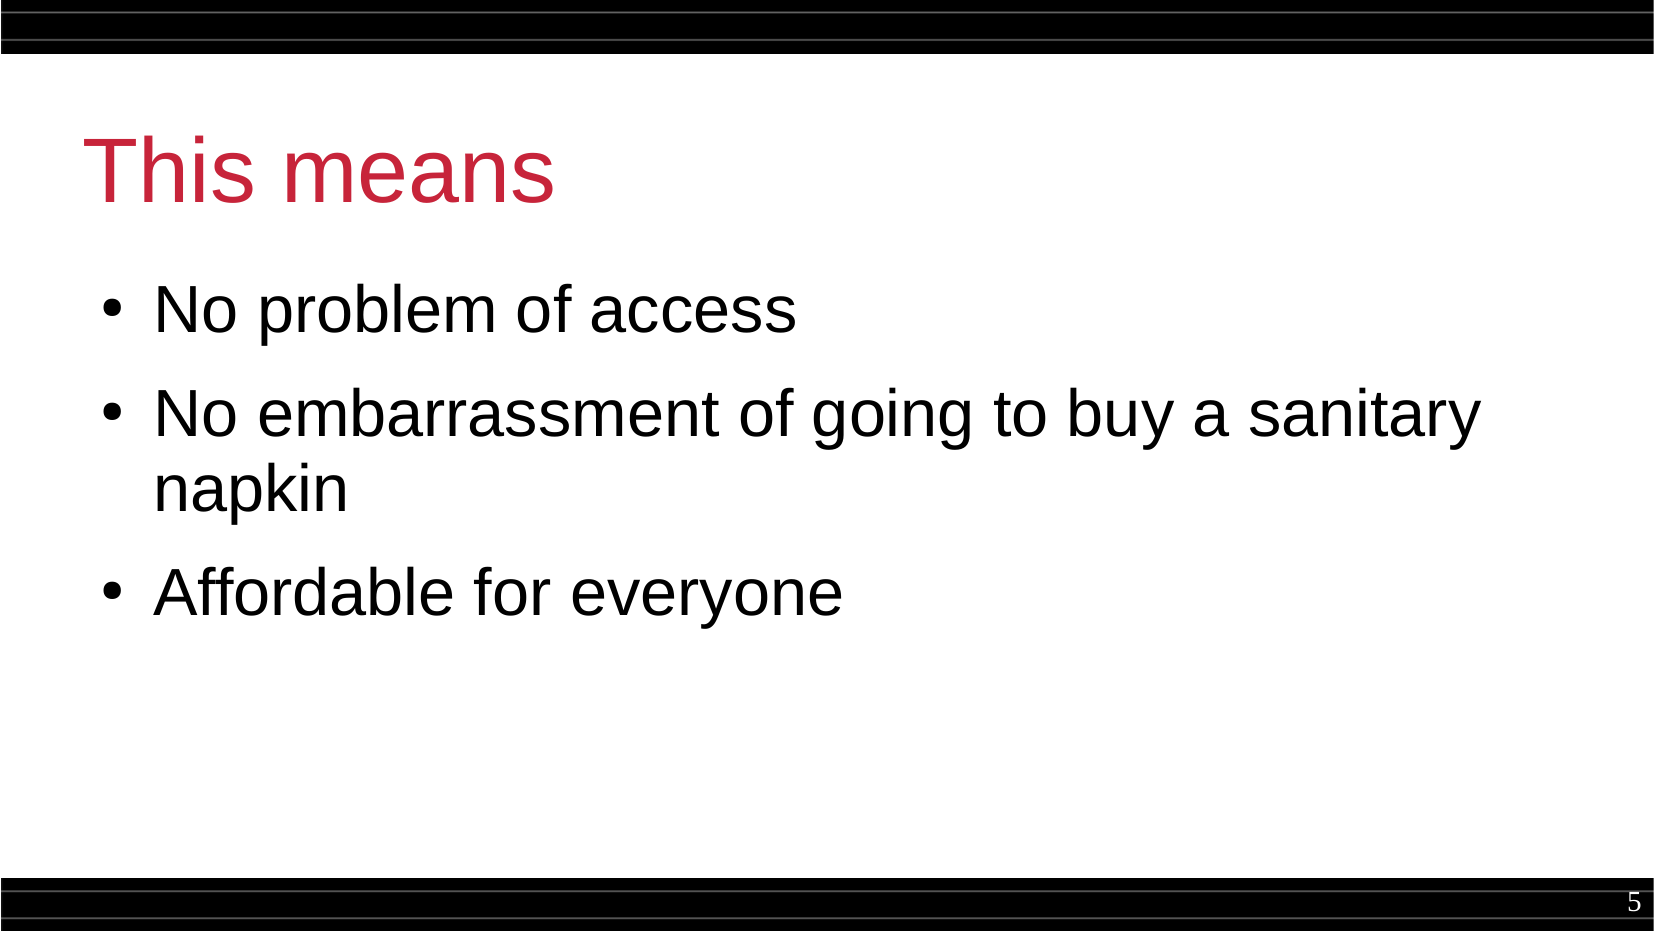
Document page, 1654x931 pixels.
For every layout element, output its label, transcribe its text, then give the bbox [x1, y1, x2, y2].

picture [1, 0, 1654, 54]
picture [1, 878, 1654, 931]
list No problem of access No embarrassment of going to buy a sanitary napkin Affordable for everyone [82, 271, 1571, 758]
title This means [82, 92, 1571, 249]
